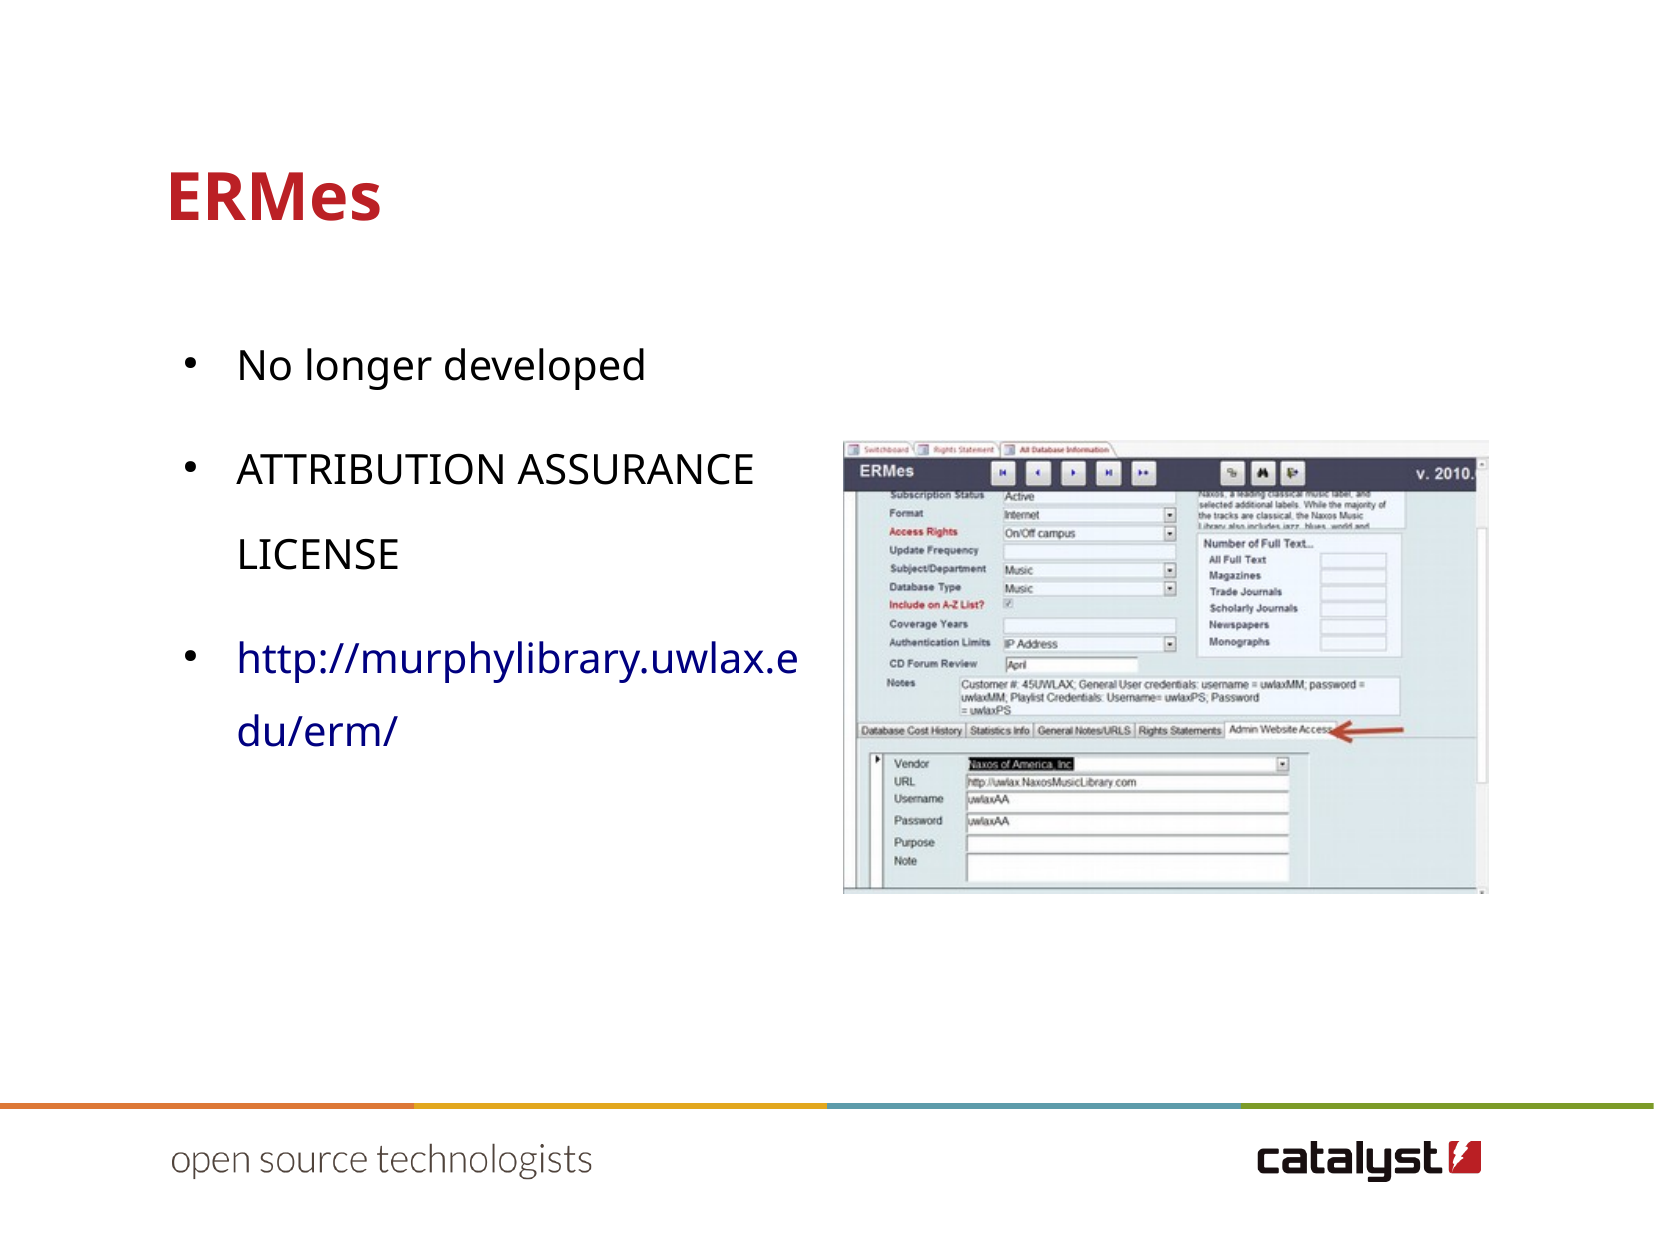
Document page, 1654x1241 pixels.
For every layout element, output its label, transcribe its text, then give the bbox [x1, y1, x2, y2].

title ERMes [165, 90, 1489, 298]
picture [0, 1103, 1654, 1182]
text_box [165, 307, 1489, 1027]
picture [843, 440, 1489, 894]
